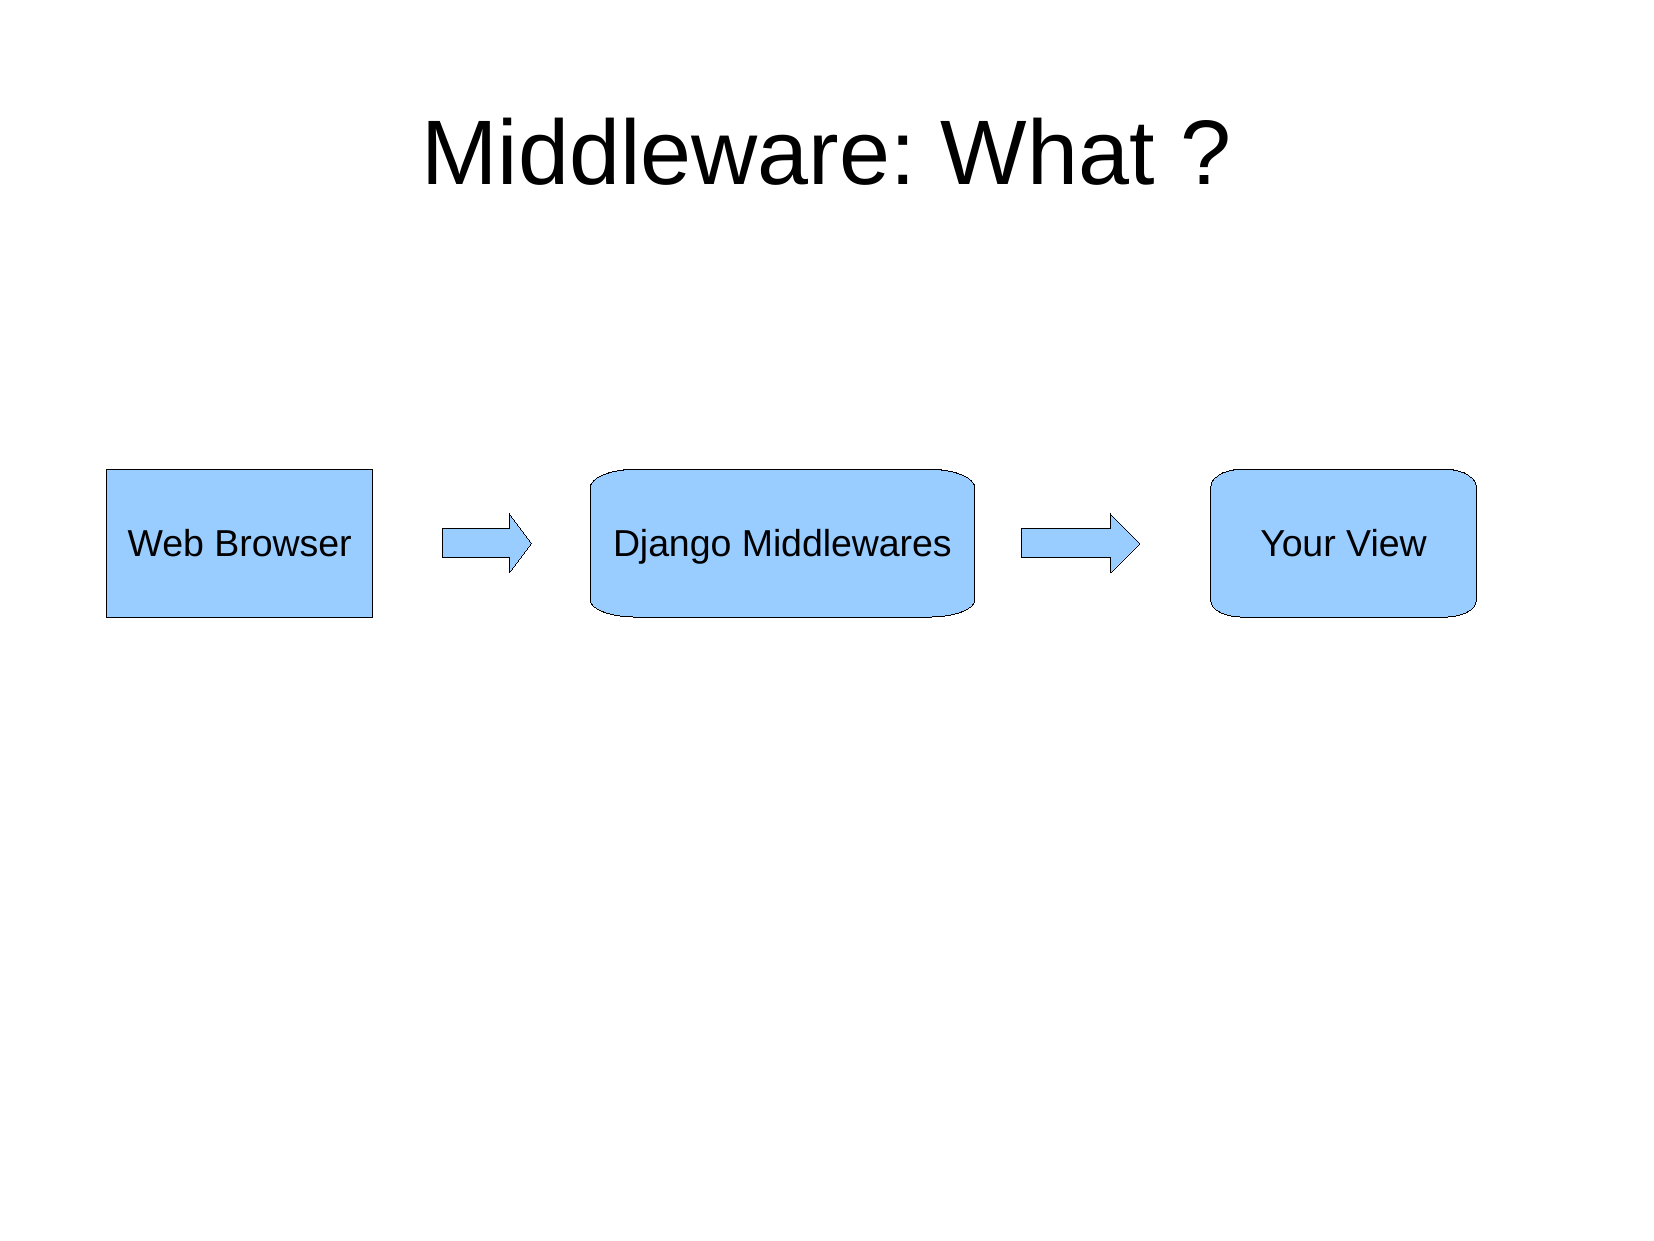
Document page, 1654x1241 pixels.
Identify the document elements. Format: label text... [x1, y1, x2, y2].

text_box [442, 513, 532, 573]
text_box Web Browser [106, 469, 373, 618]
title Middleware: What ? [82, 49, 1571, 257]
text_box [1021, 513, 1140, 573]
text_box Django Middlewares [590, 469, 975, 618]
text_box Your View [1210, 469, 1477, 618]
